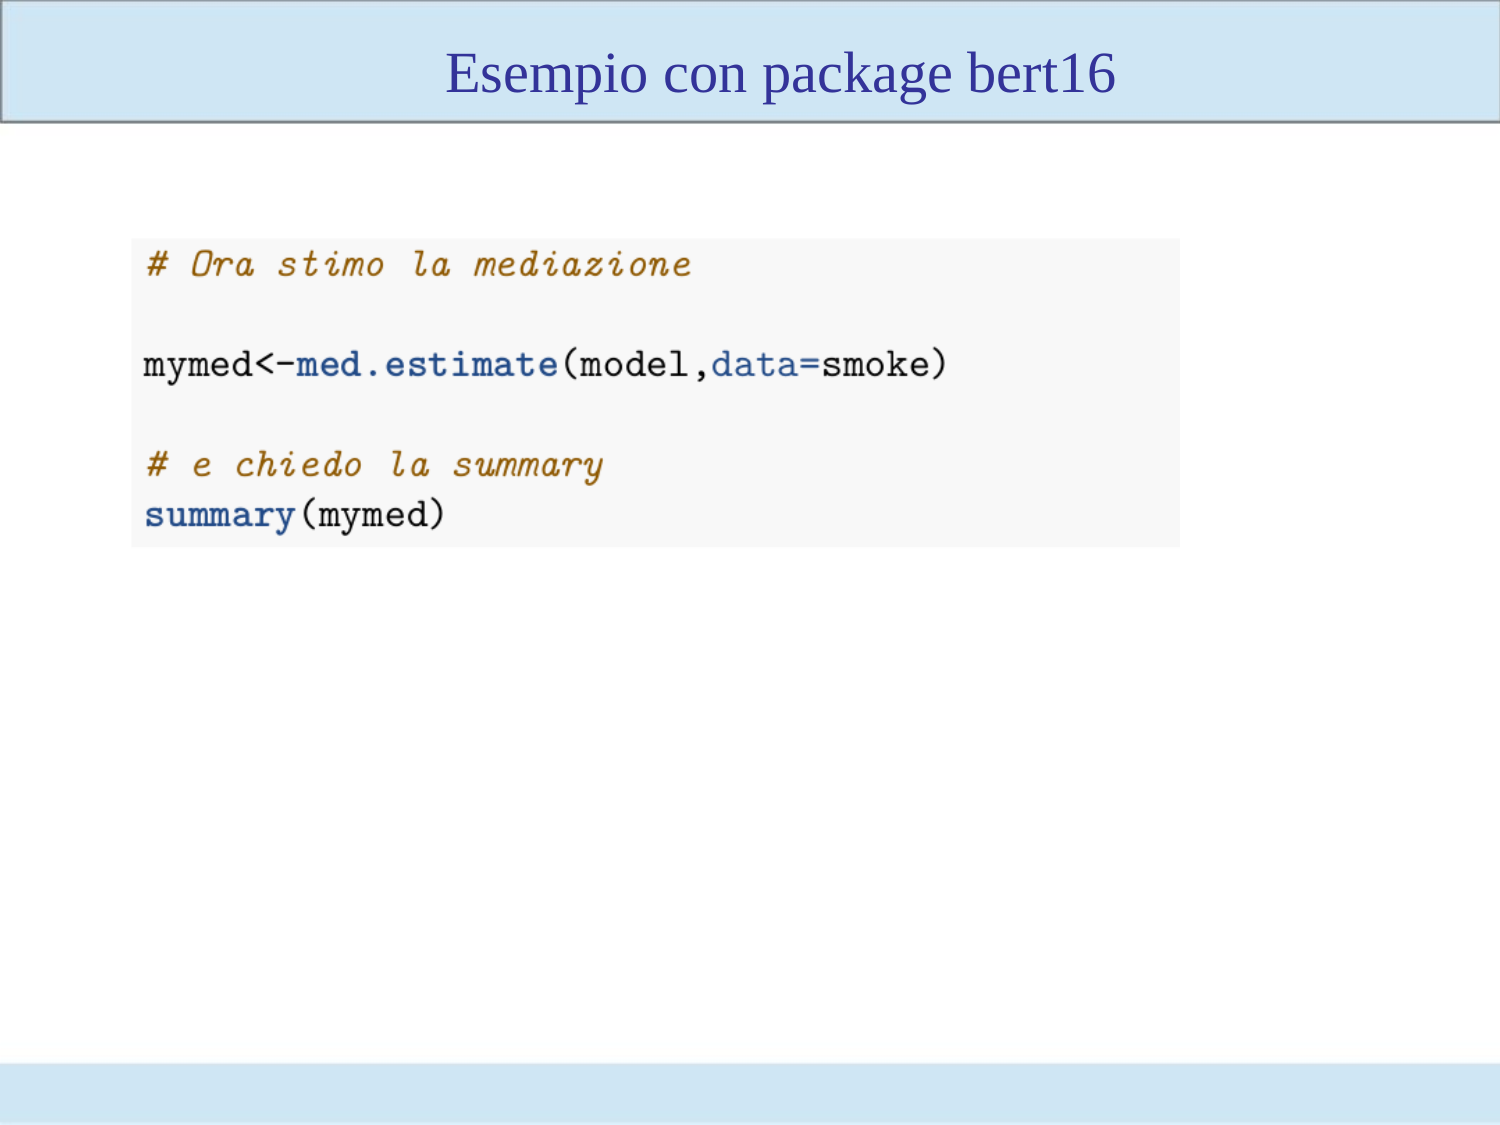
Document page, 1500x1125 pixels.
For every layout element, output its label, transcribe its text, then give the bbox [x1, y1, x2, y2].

picture [0, 0, 1500, 1125]
title Esempio con package bert16 [249, 21, 1313, 117]
